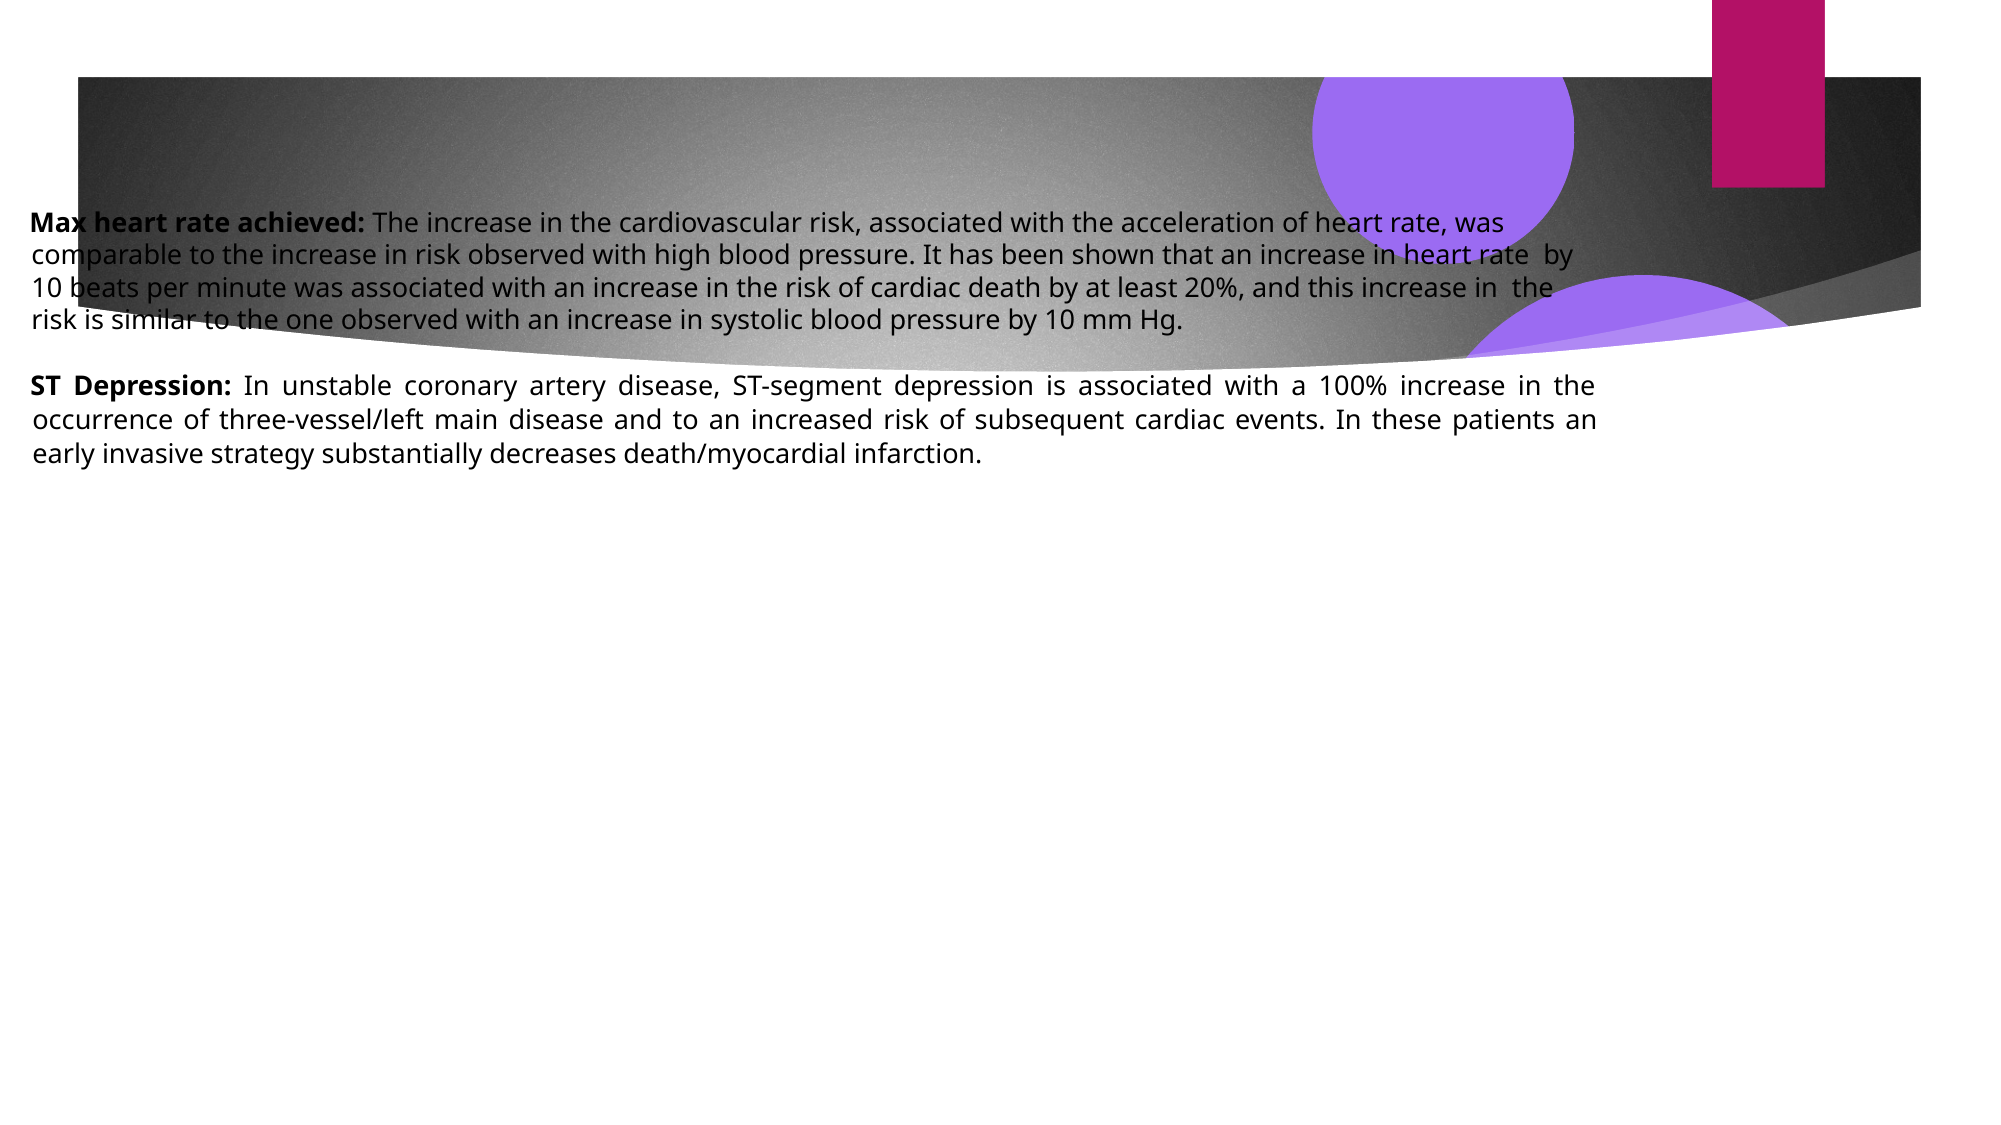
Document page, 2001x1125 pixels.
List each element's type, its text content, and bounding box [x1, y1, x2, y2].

picture [1555, 78, 1920, 300]
picture [79, 78, 1332, 203]
text_box Max heart rate achieved: The increase in the cardiovascular risk, associated with the acceleration of heart rate, was comparable to the increase in risk observed with high blood pressure. It has been shown that an increase in heart rate by 10 beats per minute was associated with an increase in the risk of cardiac death by at least 20%, and this increase in the risk is similar to the one observed with an increase in systolic blood pressure by 10 mm Hg. ST Depression: In unstable coronary artery disease, ST-segment depression is associated with a 100% increase in the occurrence of three-vessel/left main disease and to an increased risk of subsequent cardiac events. In these patients an early invasive strategy substantially decreases death/myocardial infarction. [27, 203, 1609, 470]
